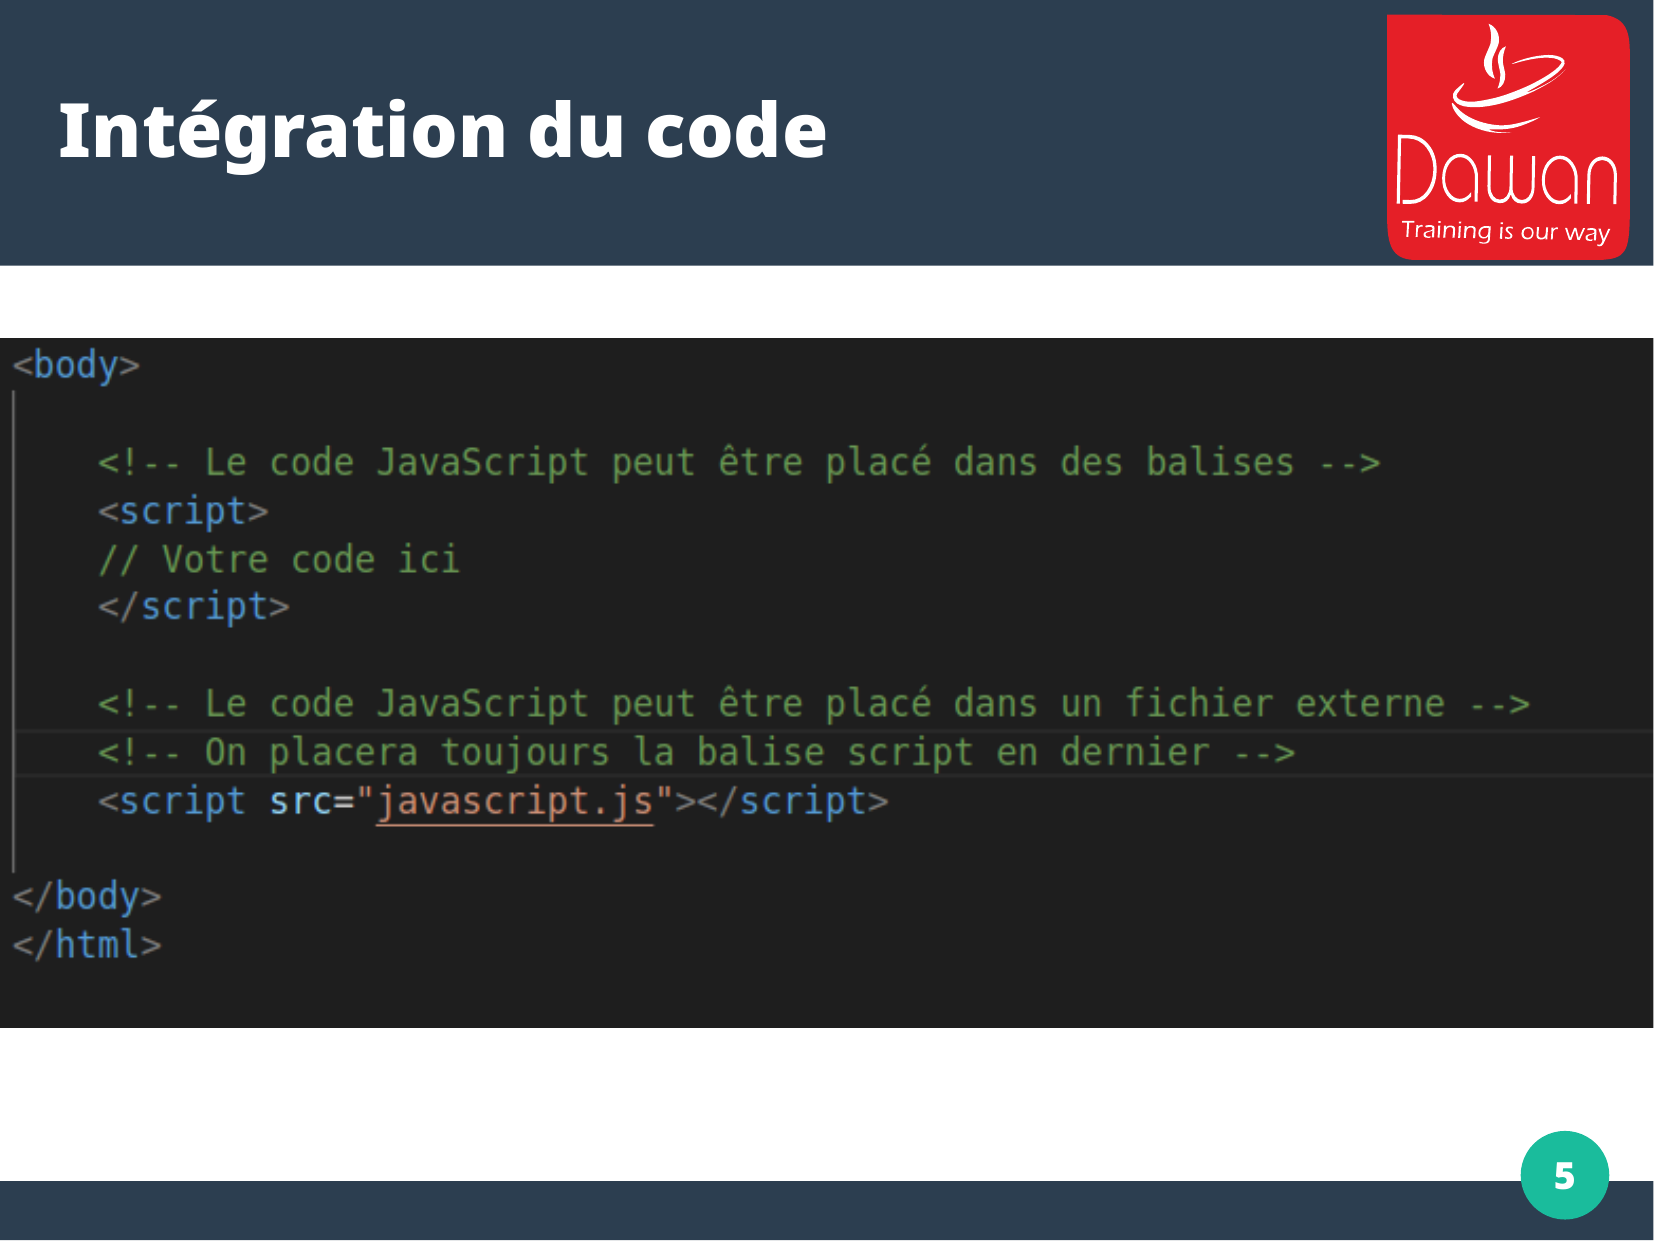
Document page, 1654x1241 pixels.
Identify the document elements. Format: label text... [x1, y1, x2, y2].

title Intégration du code [59, 49, 1387, 207]
picture [0, 338, 1654, 1028]
picture [1387, 14, 1630, 260]
